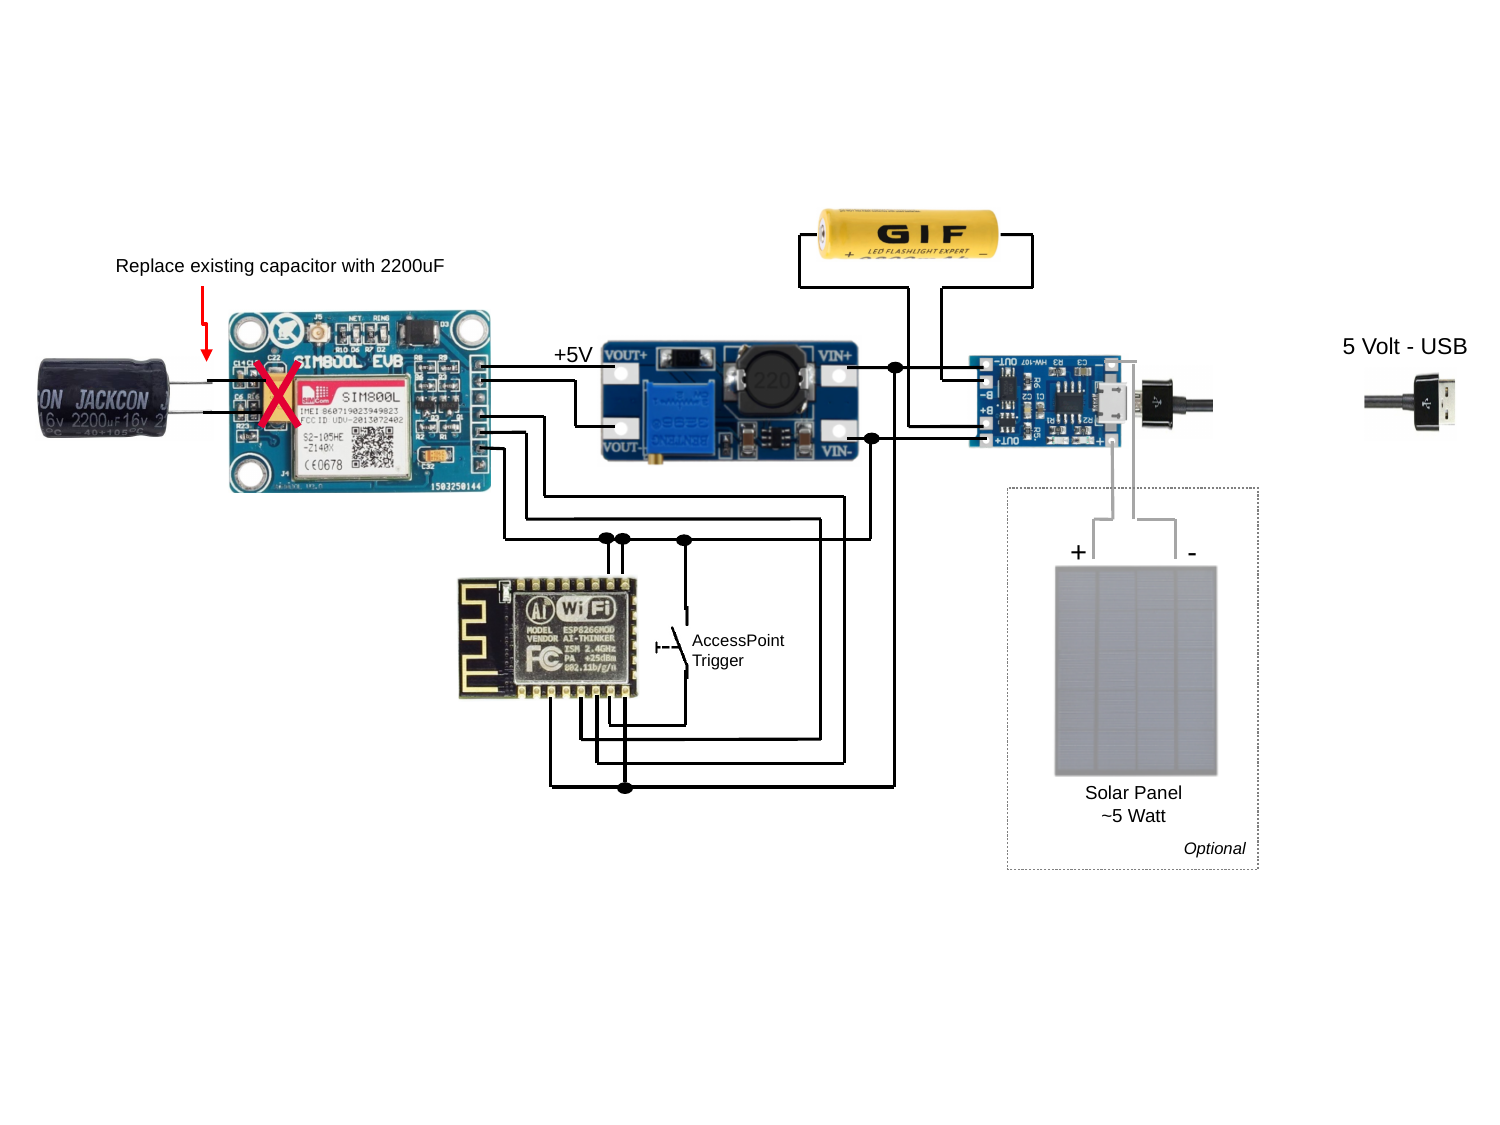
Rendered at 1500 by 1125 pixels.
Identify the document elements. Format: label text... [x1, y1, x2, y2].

picture [228, 309, 491, 493]
text_box Optional [1007, 487, 1258, 870]
text_box [1050, 564, 1224, 777]
text_box [616, 782, 634, 794]
text_box [887, 361, 904, 374]
picture [35, 356, 214, 441]
picture [816, 207, 1001, 262]
text_box 5 Volt - USB [1327, 324, 1483, 367]
text_box [676, 534, 693, 547]
text_box Replace existing capacitor with 2200uF [115, 253, 445, 276]
text_box [863, 432, 880, 445]
text_box AccessPoint Trigger [692, 629, 786, 670]
text_box +5V [553, 341, 594, 368]
picture [654, 606, 692, 679]
picture [456, 574, 640, 702]
picture [967, 353, 1132, 449]
picture [1364, 367, 1457, 441]
picture [597, 335, 862, 467]
picture [1135, 365, 1213, 439]
text_box [598, 532, 631, 545]
